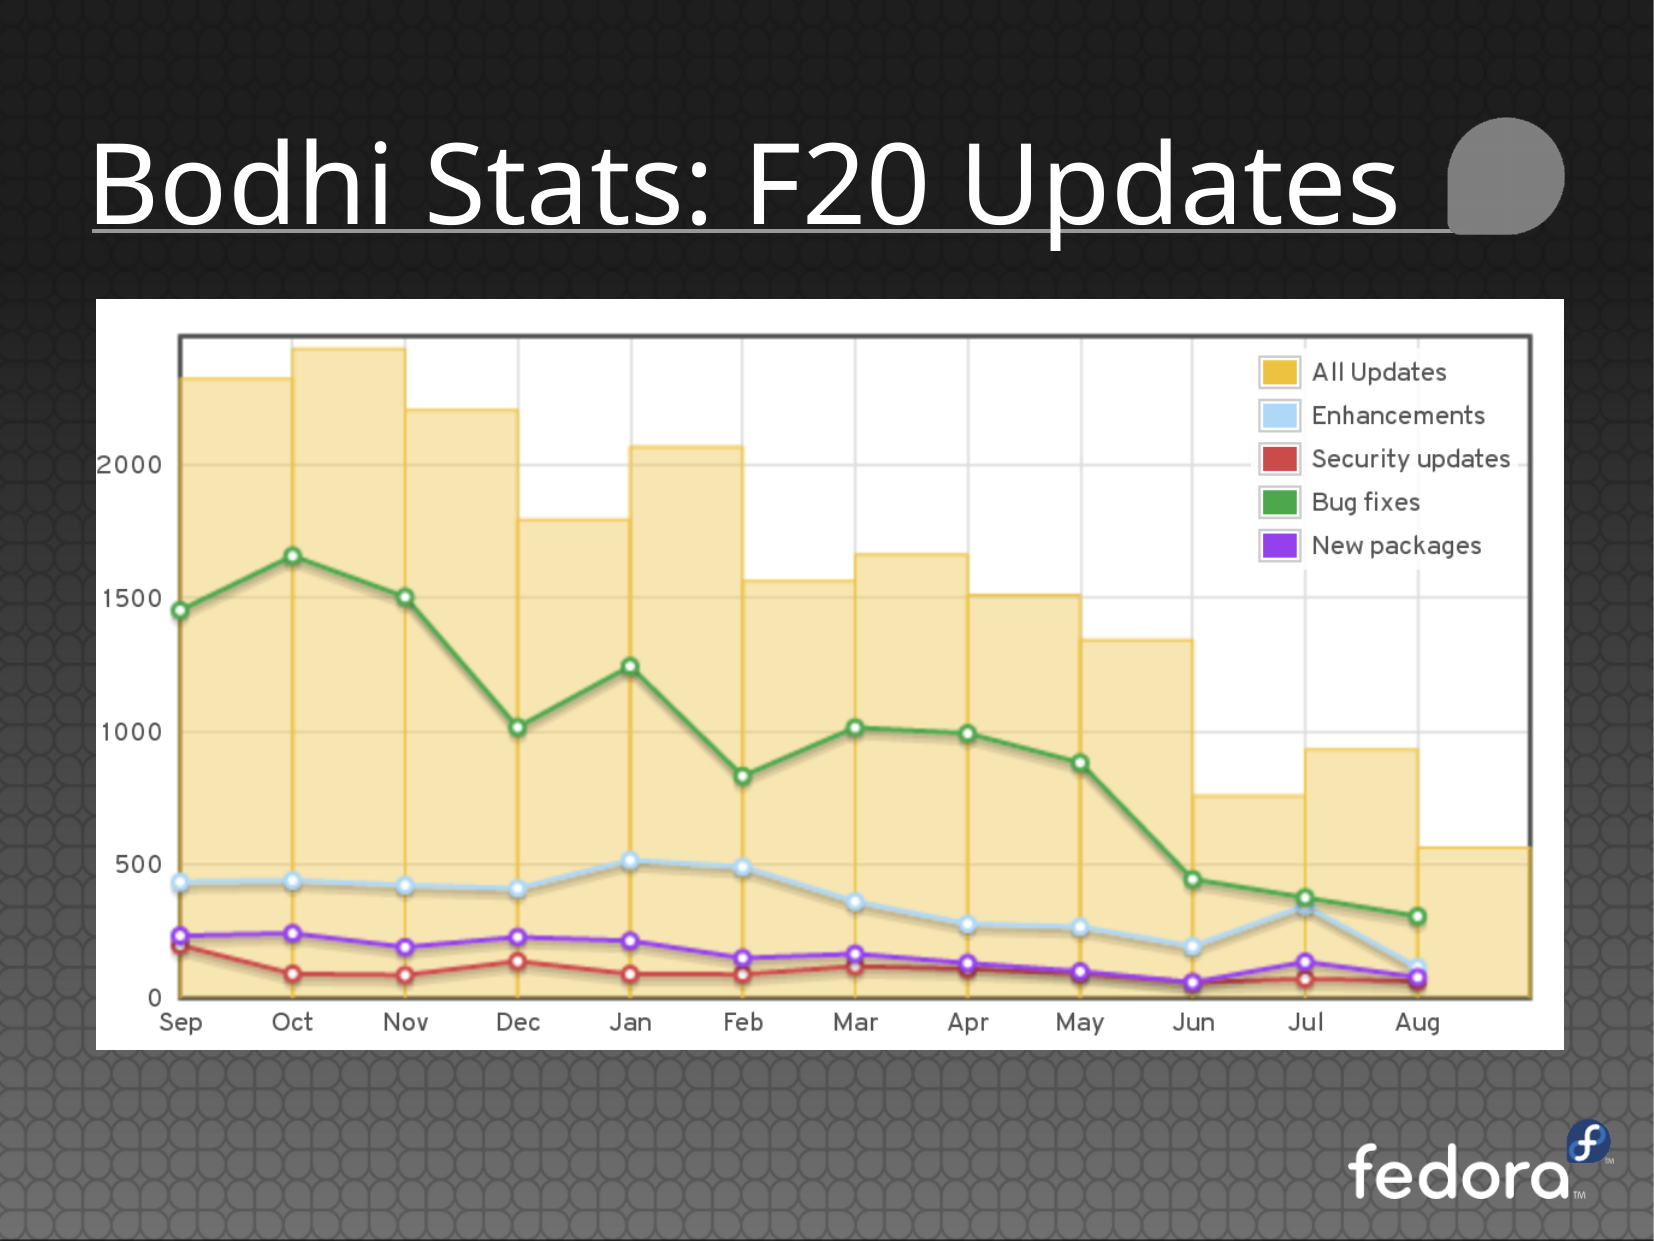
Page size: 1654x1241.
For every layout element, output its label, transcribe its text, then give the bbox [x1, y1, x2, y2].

title Bodhi Stats: F20 Updates [86, 112, 1576, 249]
picture [0, 0, 1654, 1241]
